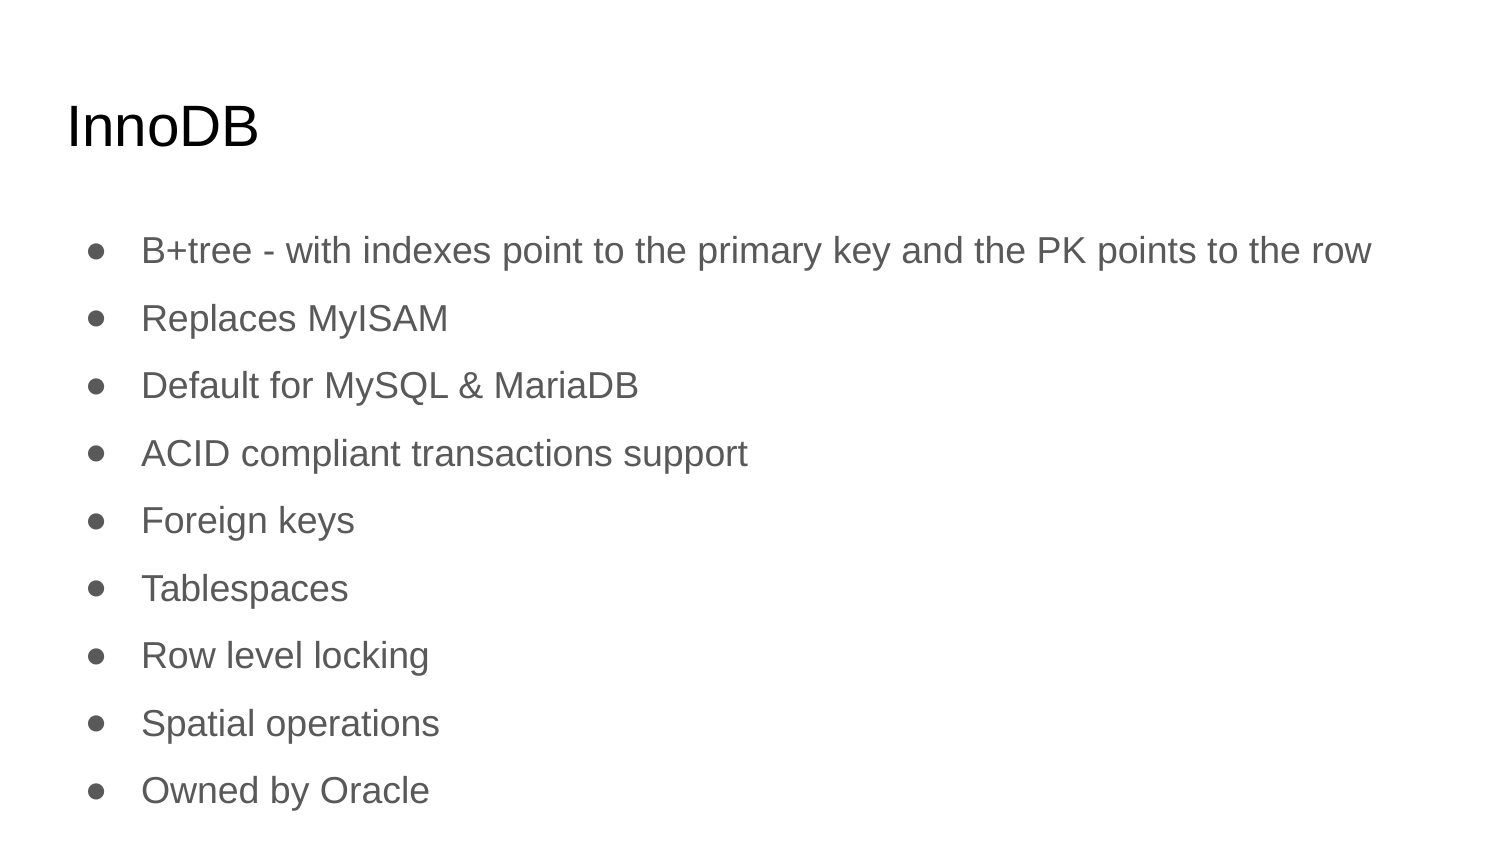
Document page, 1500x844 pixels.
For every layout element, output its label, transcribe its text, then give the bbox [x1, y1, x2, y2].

list B+tree - with indexes point to the primary key and the PK points to the row Replaces MyISAM Default for MySQL & MariaDB ACID compliant transactions support Foreign keys Tablespaces Row level locking Spatial operations Owned by Oracle [51, 189, 1449, 804]
title InnoDB [51, 72, 1449, 167]
